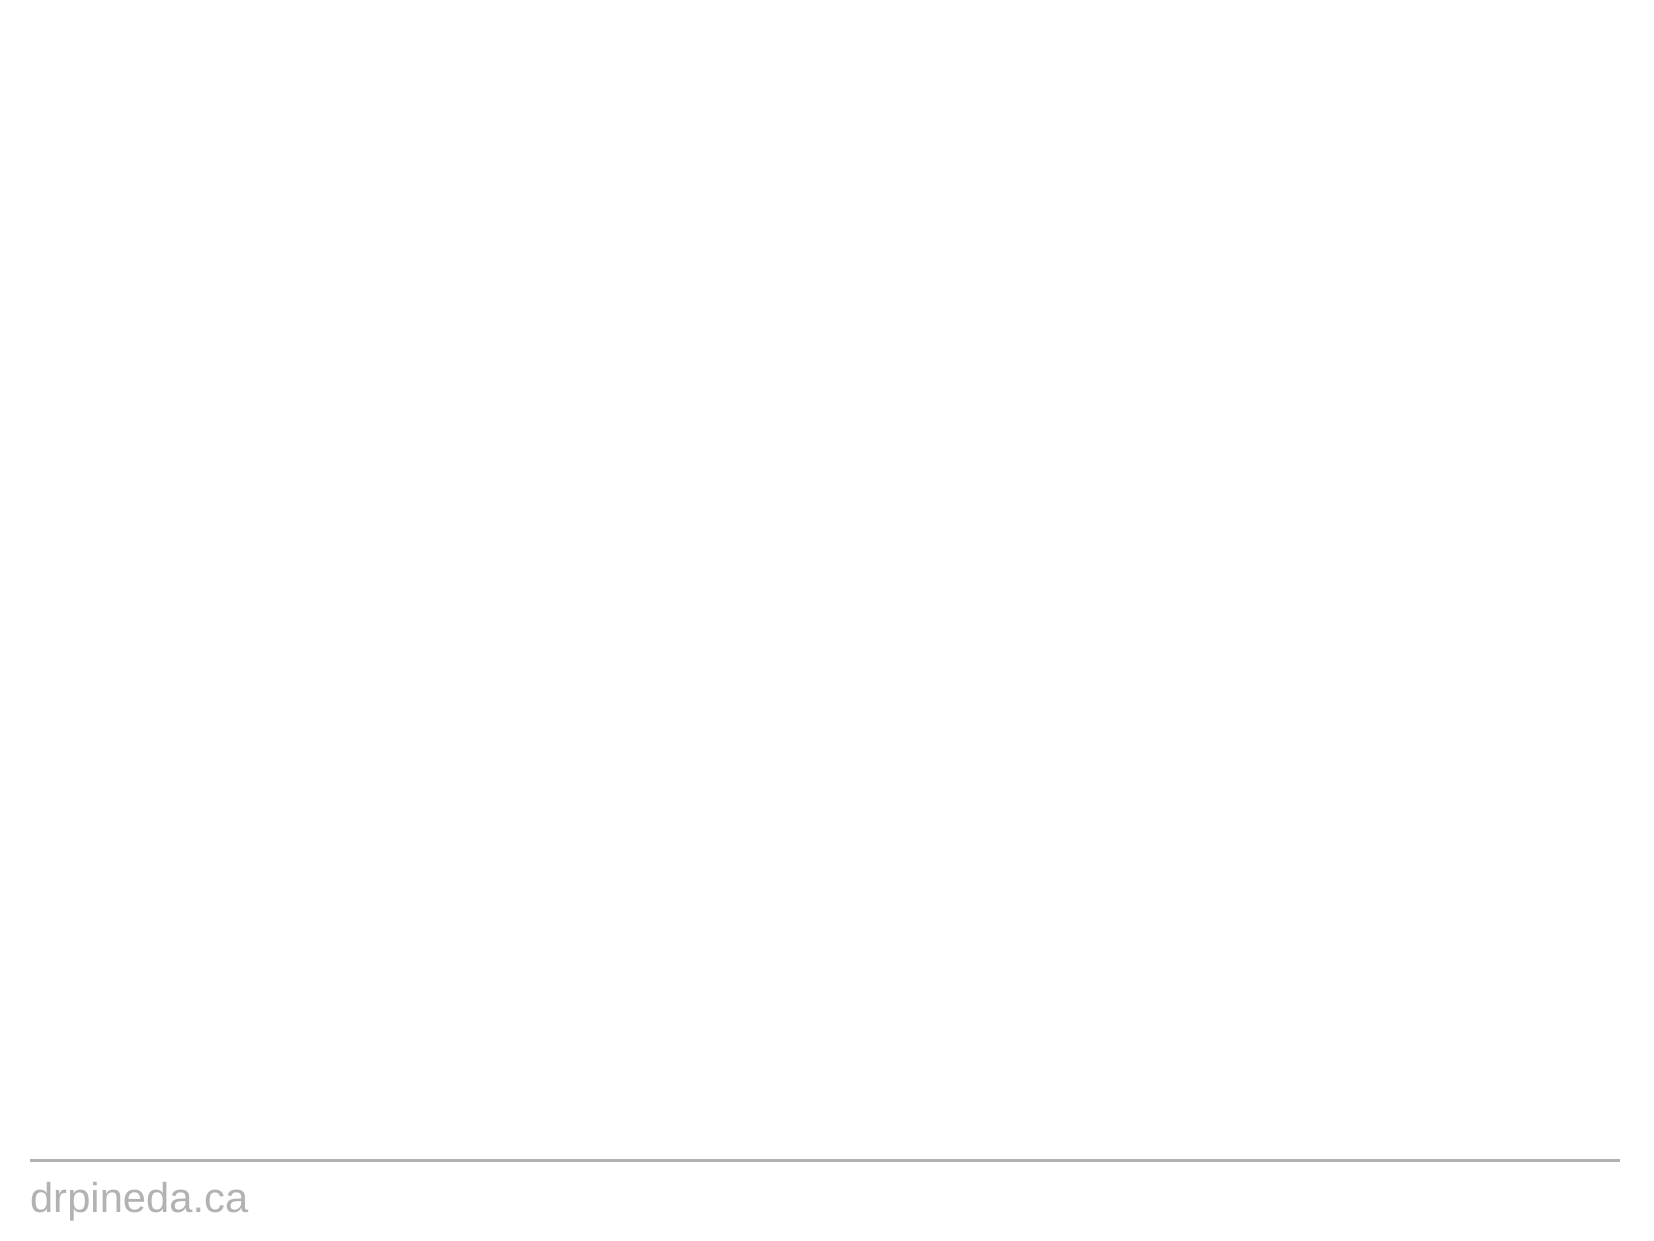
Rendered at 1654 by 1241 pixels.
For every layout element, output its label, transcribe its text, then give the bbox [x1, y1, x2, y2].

title drpineda.ca [30, 1125, 1654, 1241]
